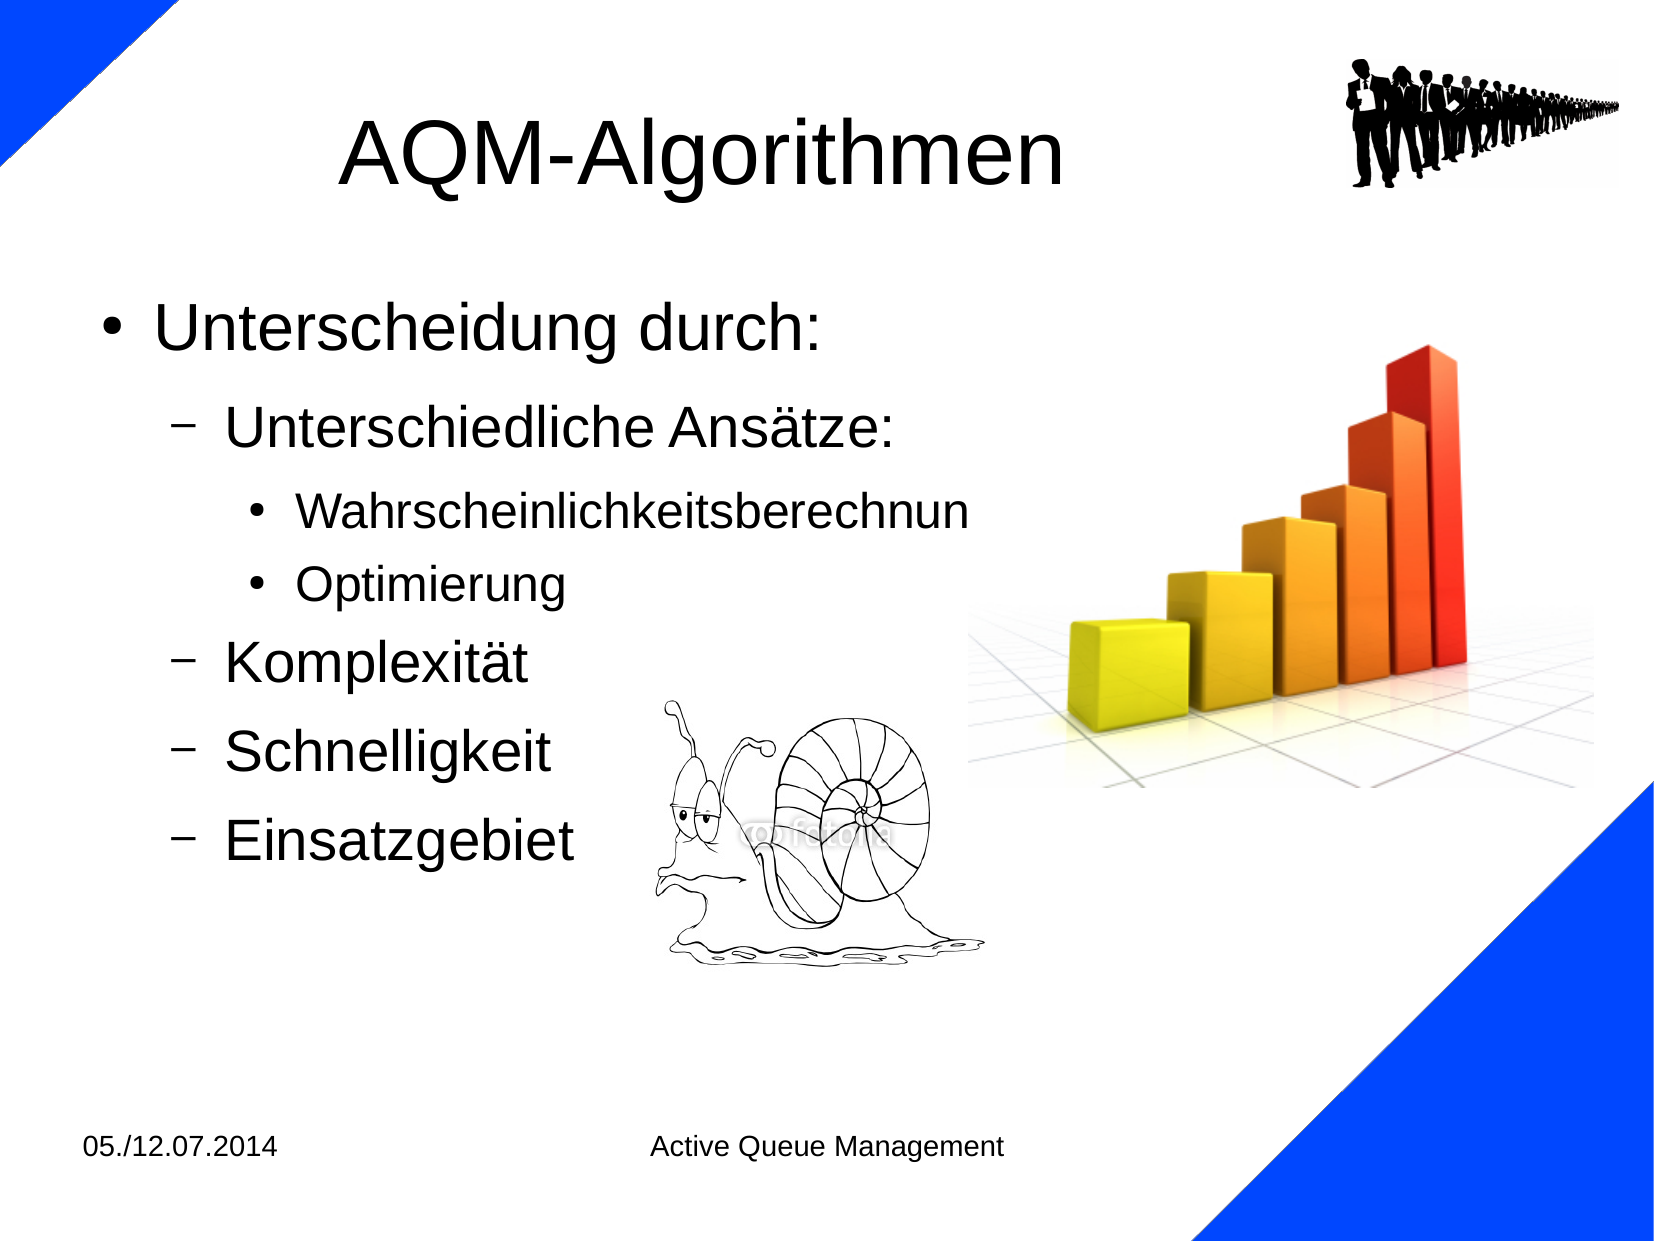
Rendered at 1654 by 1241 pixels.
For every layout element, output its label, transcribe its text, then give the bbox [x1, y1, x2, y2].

title AQM-Algorithmen [82, 49, 1323, 257]
picture [968, 318, 1594, 788]
list Unterscheidung durch: Unterschiedliche Ansätze: Wahrscheinlichkeitsberechnung Optimierung Komplexität Schnelligkeit Einsatzgebiet [82, 290, 1571, 1010]
picture [1346, 59, 1619, 188]
